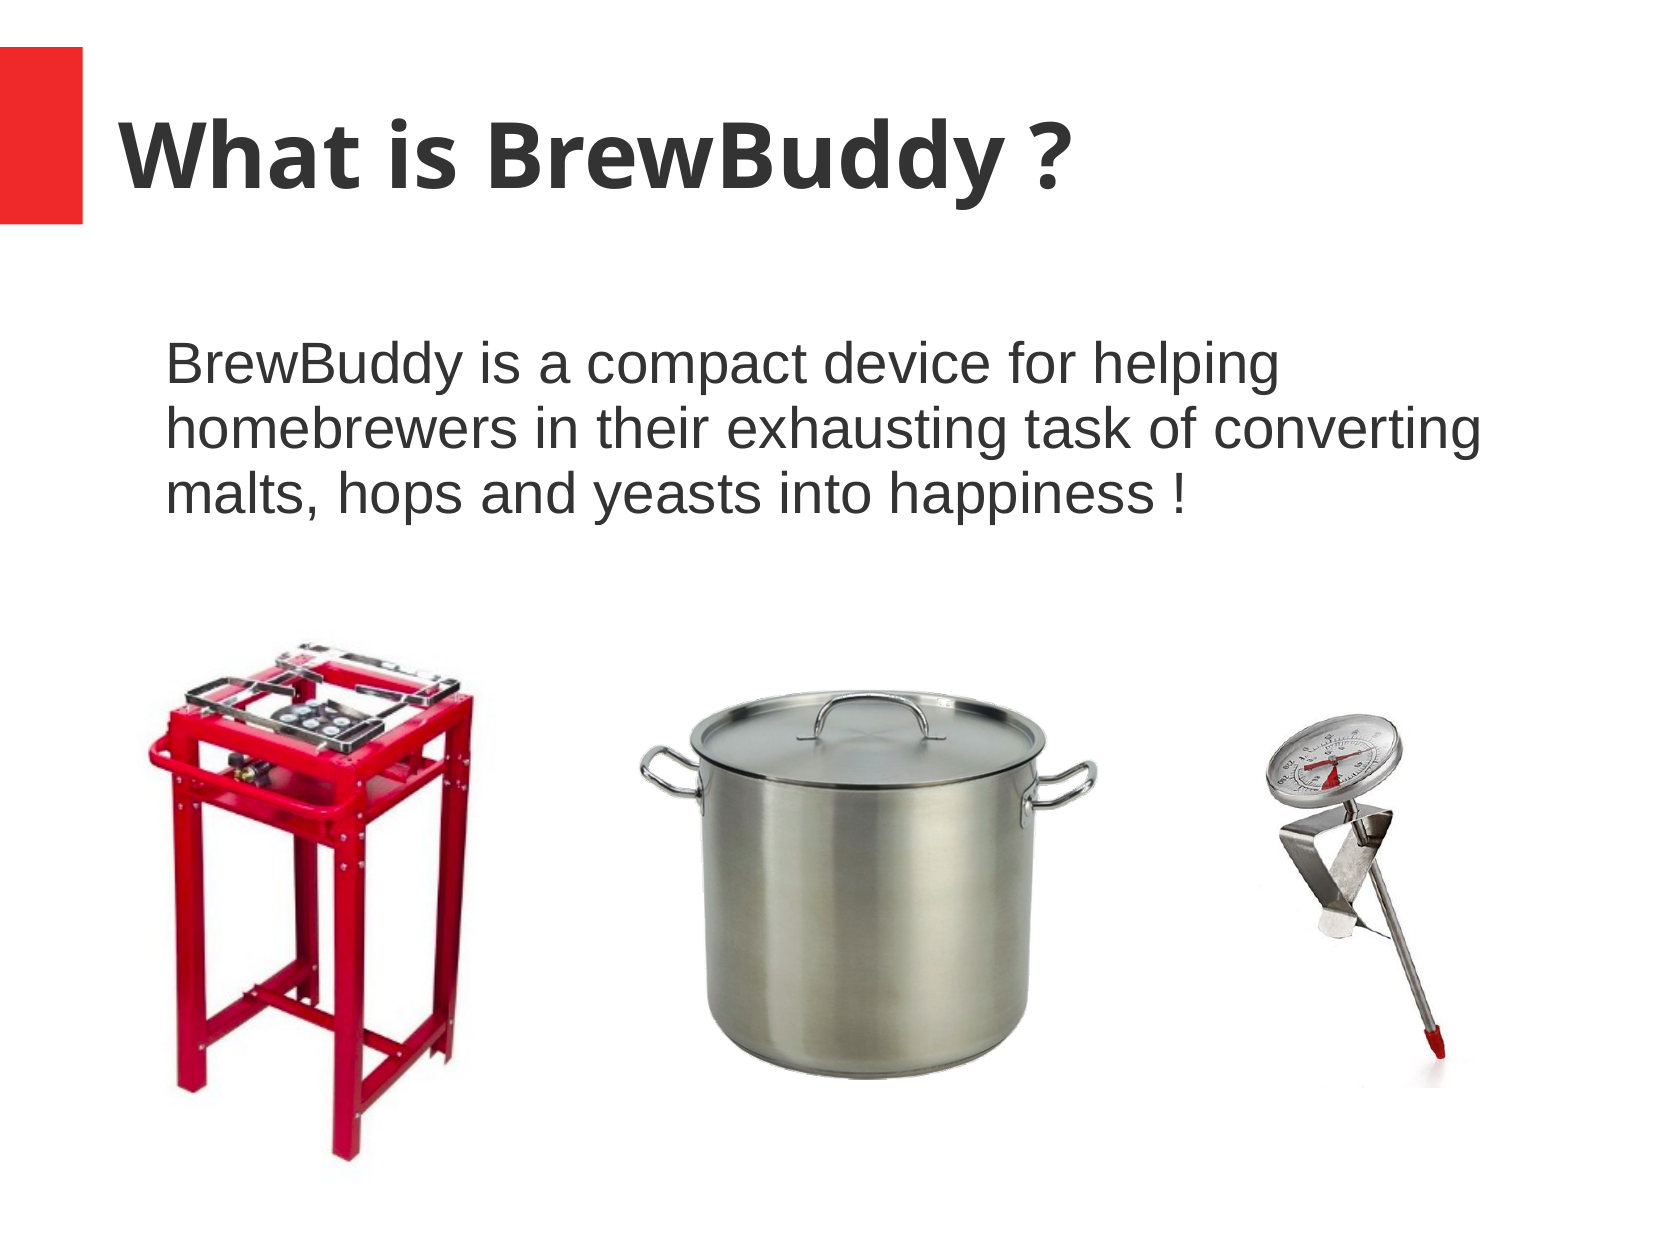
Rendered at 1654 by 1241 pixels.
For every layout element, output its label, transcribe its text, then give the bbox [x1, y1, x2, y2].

list BrewBuddy is a compact device for helping homebrewers in their exhausting task of converting malts, hops and yeasts into happiness ! [94, 330, 1512, 497]
title What is BrewBuddy ? [118, 49, 1571, 257]
picture [614, 630, 1123, 1139]
picture [1157, 673, 1572, 1088]
picture [47, 630, 610, 1193]
